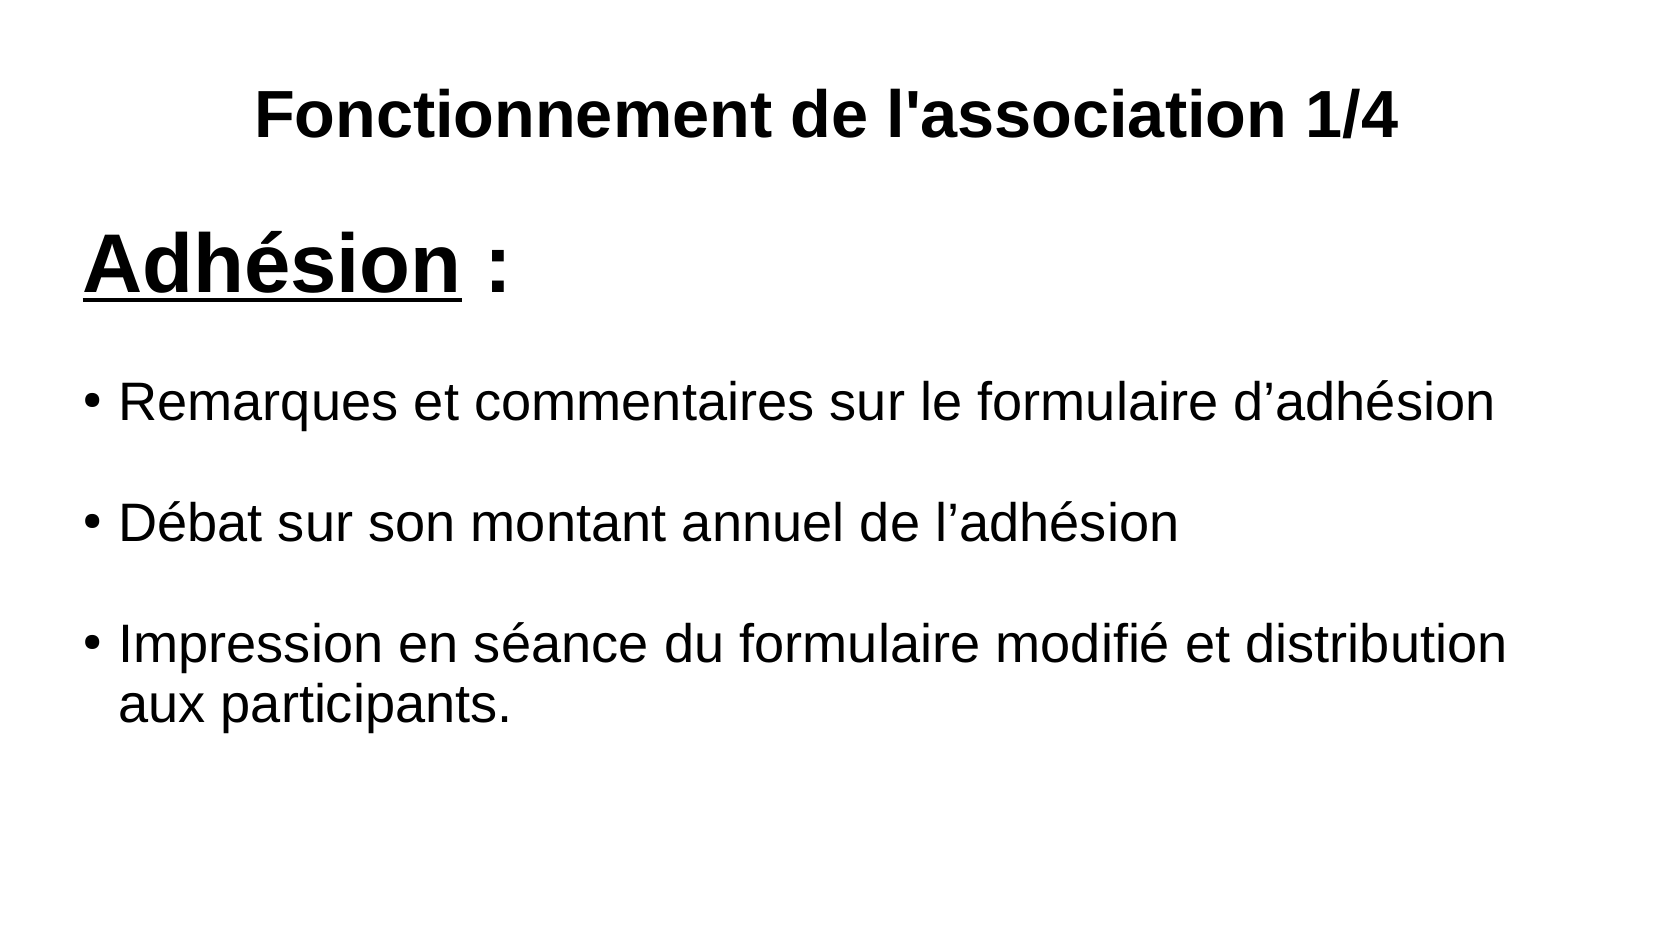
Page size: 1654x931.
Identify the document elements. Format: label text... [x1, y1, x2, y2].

list Adhésion : Remarques et commentaires sur le formulaire d’adhésion Débat sur son montant annuel de l’adhésion Impression en séance du formulaire modifié et distribution aux participants. [82, 217, 1571, 758]
title Fonctionnement de l'association 1/4 [82, 37, 1571, 193]
